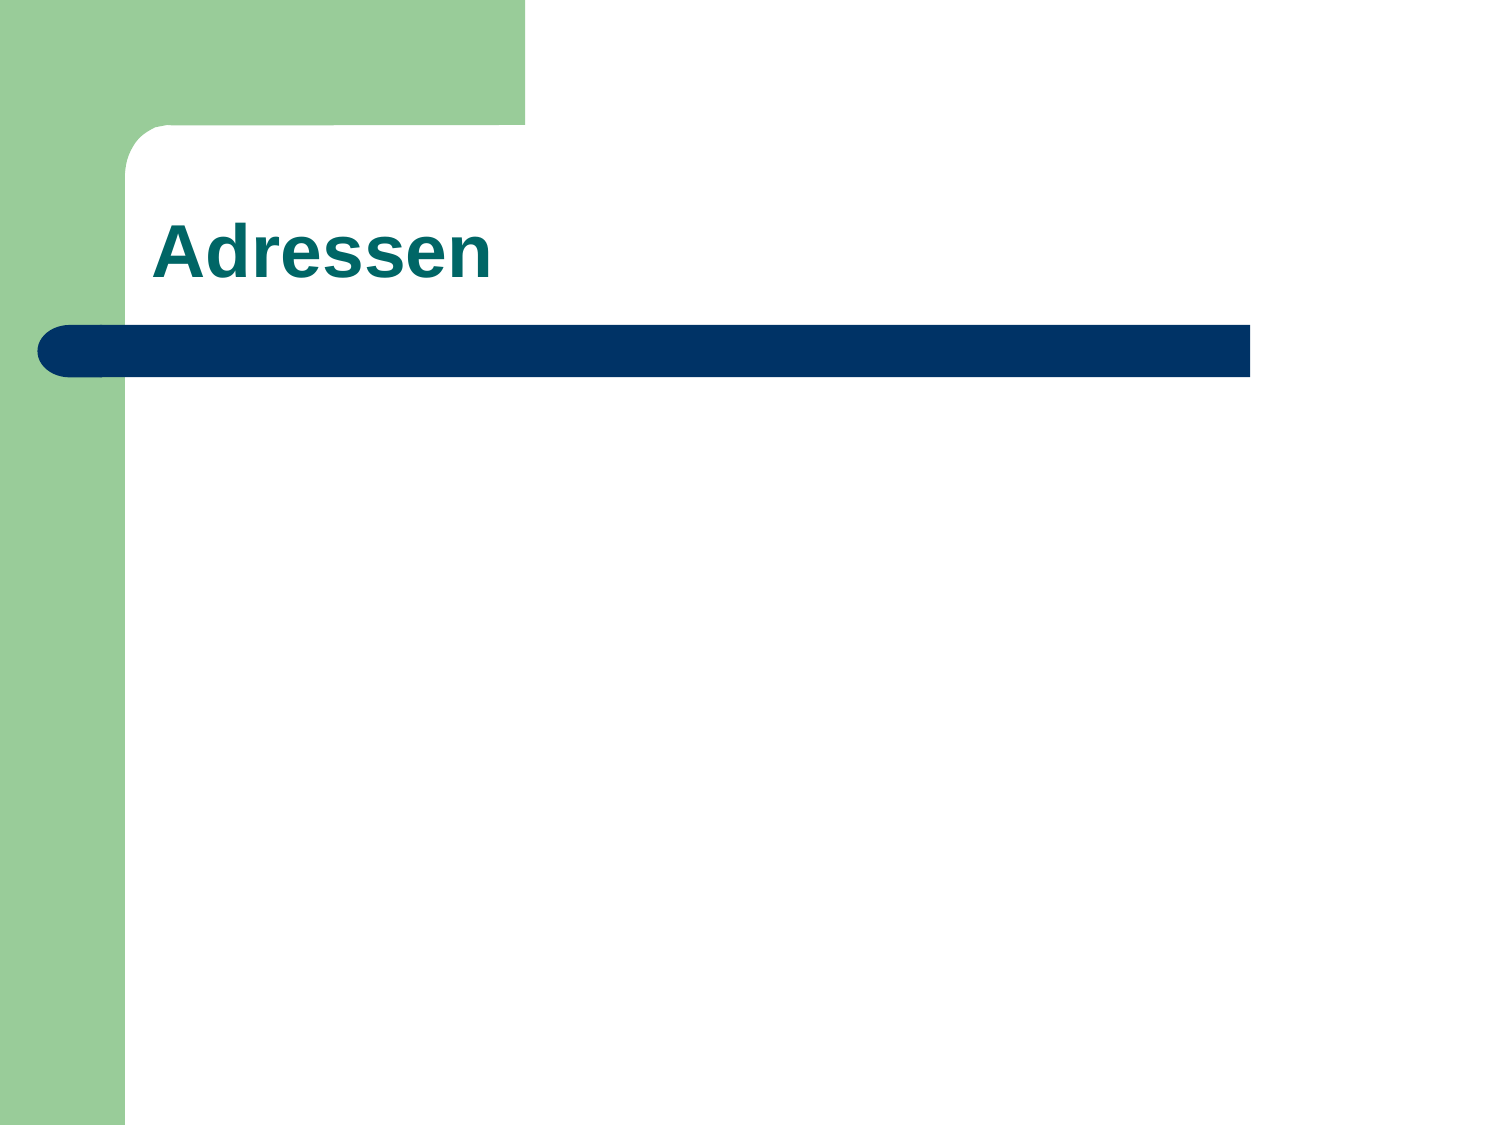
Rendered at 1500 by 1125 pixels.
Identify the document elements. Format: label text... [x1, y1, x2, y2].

title Adressen [136, 136, 1414, 301]
